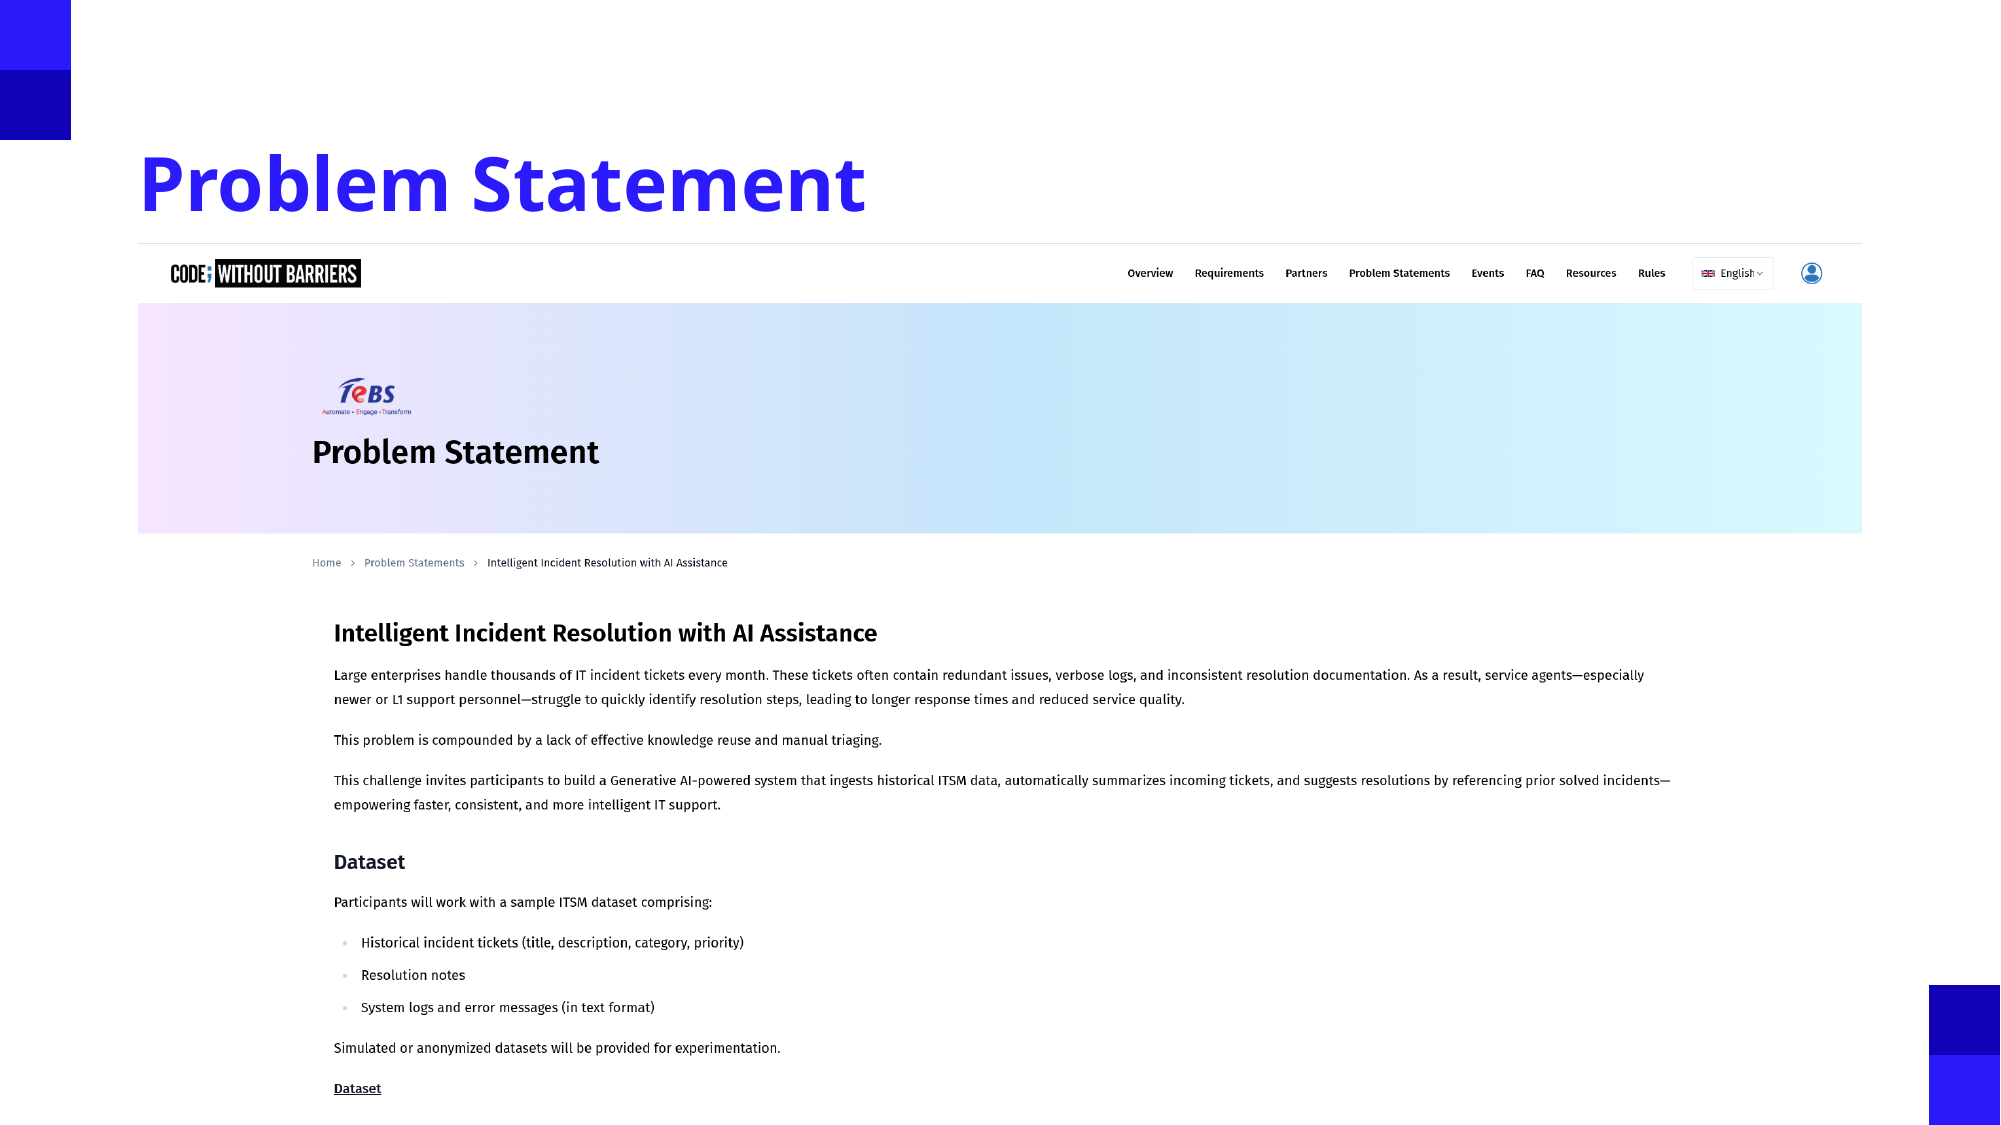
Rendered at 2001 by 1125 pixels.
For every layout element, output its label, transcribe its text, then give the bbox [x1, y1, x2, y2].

picture [138, 242, 1862, 1125]
title Problem Statement [138, 136, 1862, 224]
